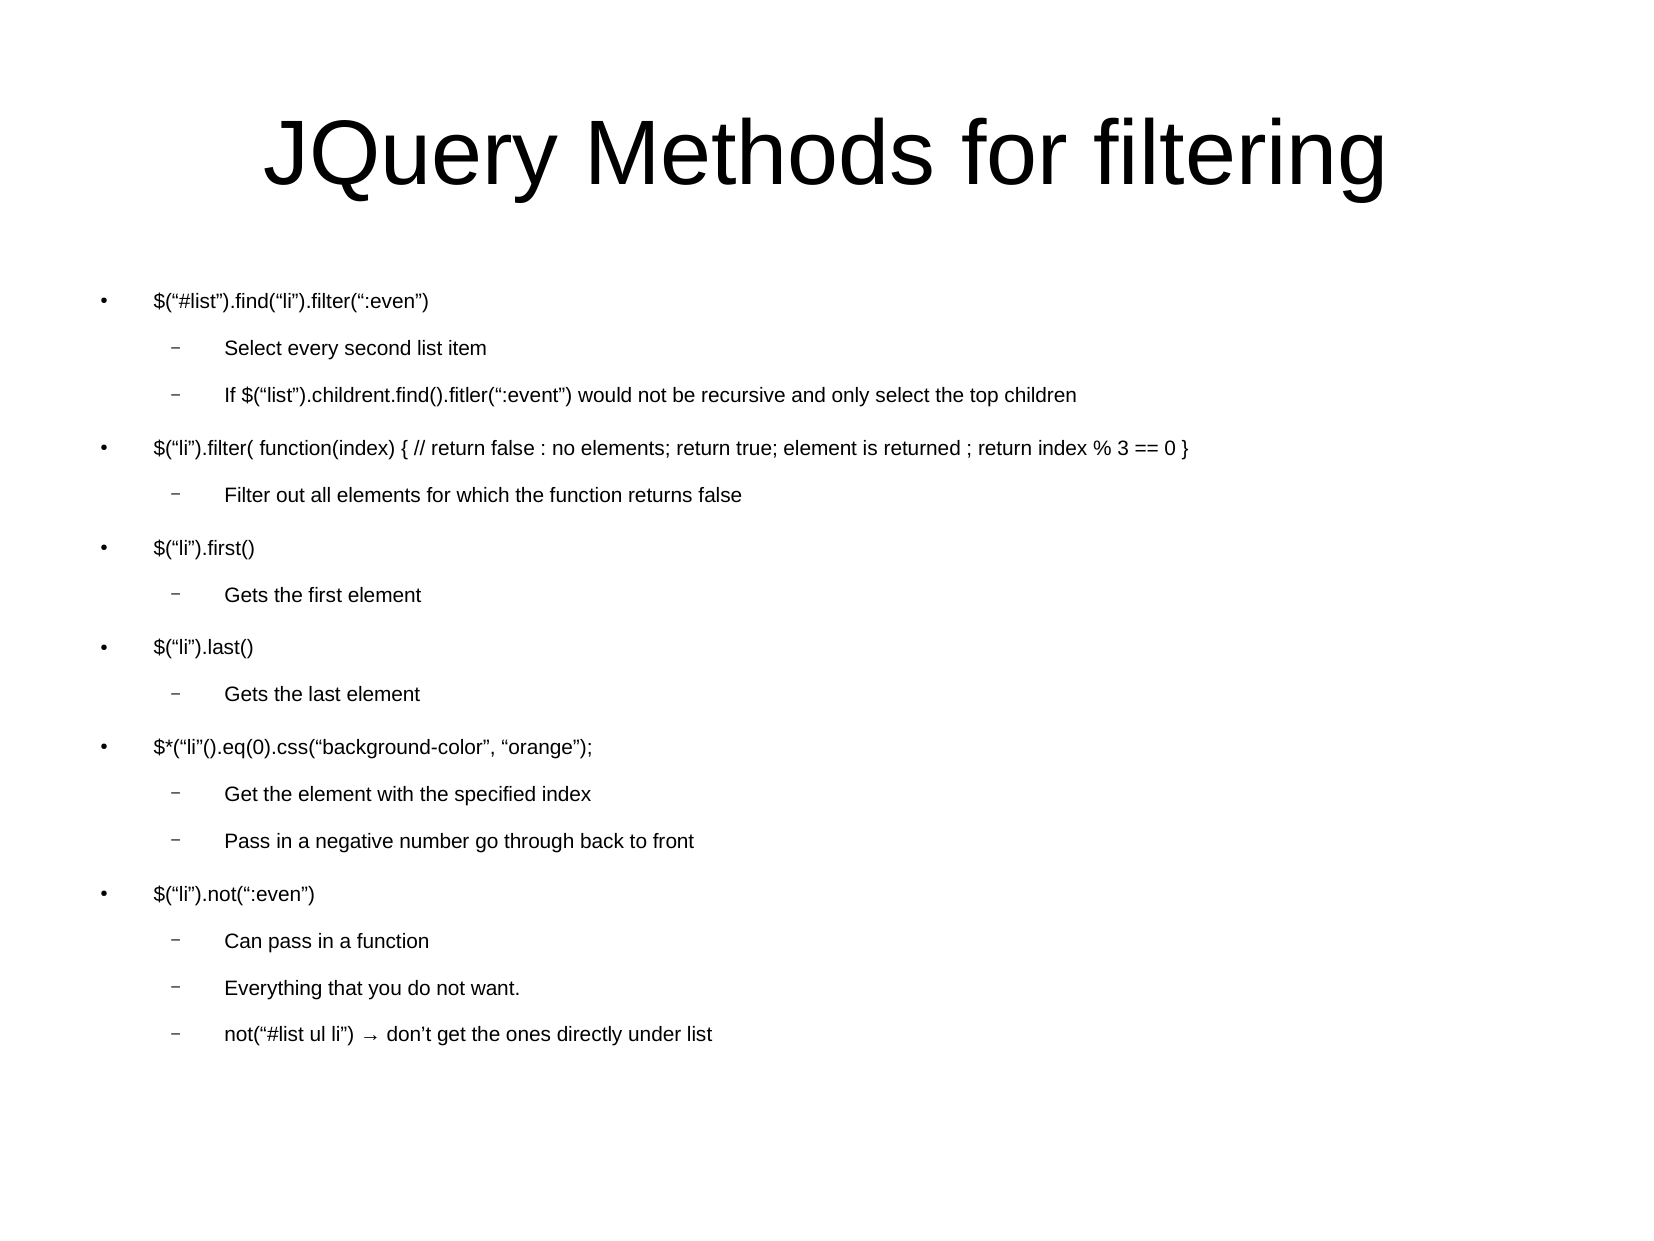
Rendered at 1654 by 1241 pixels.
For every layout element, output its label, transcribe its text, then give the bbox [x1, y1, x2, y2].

list $(“#list”).find(“li”).filter(“:even”) Select every second list item If $(“list”).childrent.find().fitler(“:event”) would not be recursive and only select the top children $(“li”).filter( function(index) { // return false : no elements; return true; element is returned ; return index % 3 == 0 } Filter out all elements for which the function returns false $(“li”).first() Gets the first element $(“li”).last() Gets the last element $*(“li”().eq(0).css(“background-color”, “orange”); Get the element with the specified index Pass in a negative number go through back to front $(“li”).not(“:even”) Can pass in a function Everything that you do not want. not(“#list ul li”) → don’t get the ones directly under list [82, 290, 1571, 1186]
title JQuery Methods for filtering [82, 49, 1571, 257]
